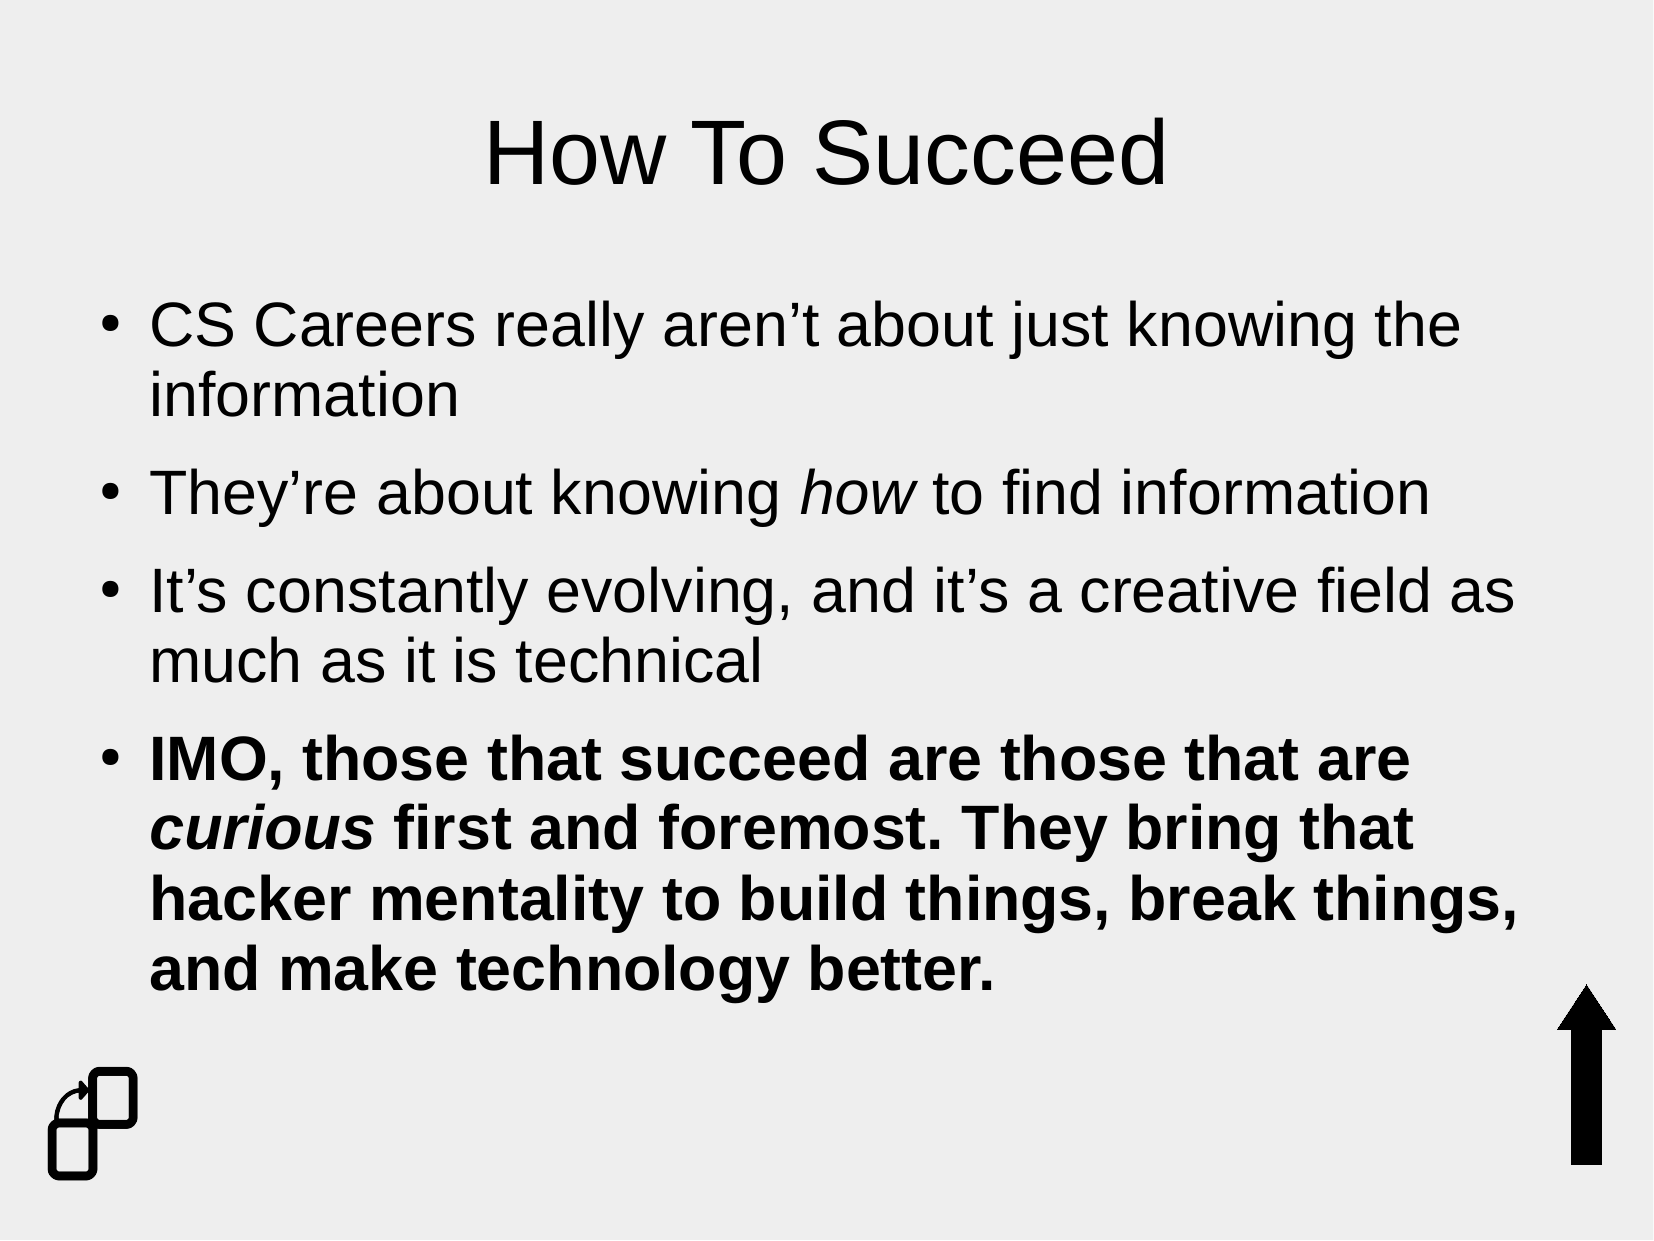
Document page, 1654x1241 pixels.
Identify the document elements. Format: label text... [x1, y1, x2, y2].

list CS Careers really aren’t about just knowing the information They’re about knowing how to find information It’s constantly evolving, and it’s a creative field as much as it is technical IMO, those that succeed are those that are curious first and foremost. They bring that hacker mentality to build things, break things, and make technology better. [82, 290, 1571, 1010]
text_box [1557, 984, 1616, 1165]
title How To Succeed [82, 49, 1571, 257]
picture [30, 1062, 153, 1186]
